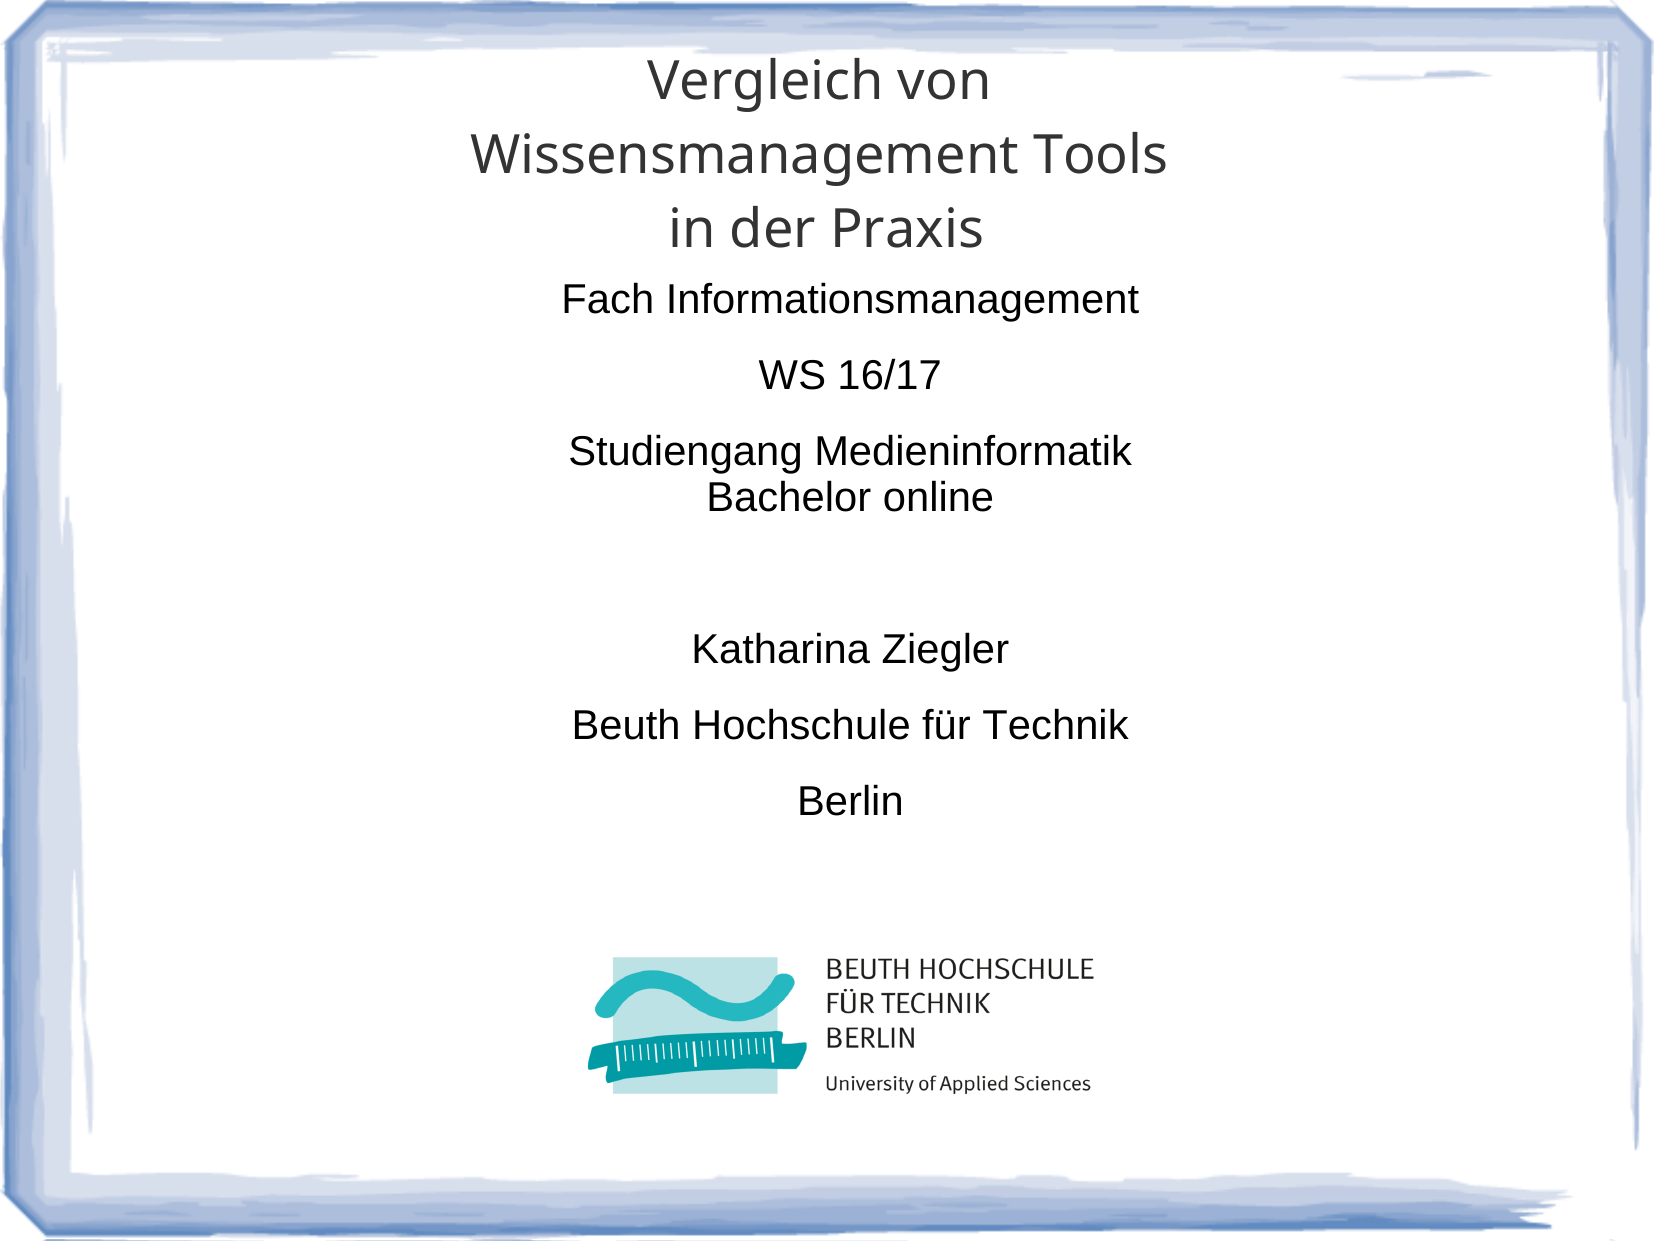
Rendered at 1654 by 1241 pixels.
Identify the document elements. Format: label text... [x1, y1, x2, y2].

title Vergleich von Wissensmanagement Tools in der Praxis [82, 49, 1571, 257]
picture [0, 0, 1654, 1241]
list Fach Informationsmanagement WS 16/17 Studiengang Medieninformatik Bachelor online Katharina Ziegler Beuth Hochschule für Technik Berlin [496, 275, 1205, 827]
